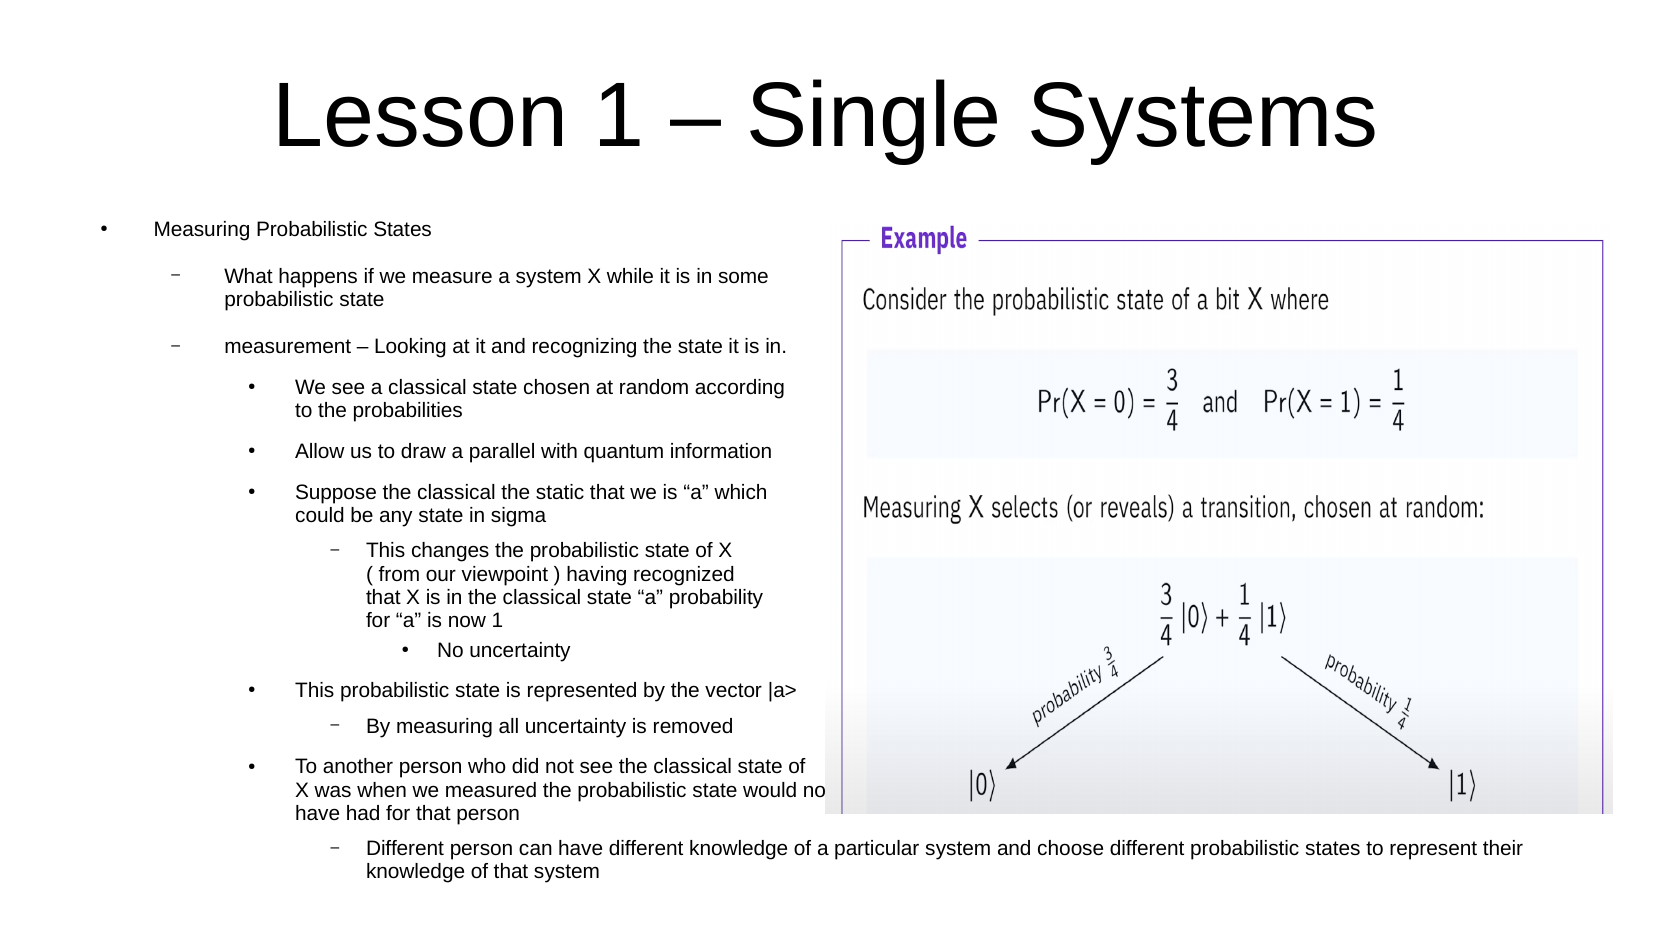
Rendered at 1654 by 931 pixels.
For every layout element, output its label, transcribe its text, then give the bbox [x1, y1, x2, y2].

picture [825, 224, 1613, 814]
title Lesson 1 – Single Systems [82, 37, 1571, 193]
list Measuring Probabilistic States What happens if we measure a system X while it is in some probabilistic state measurement – Looking at it and recognizing the state it is in. We see a classical state chosen at random according to the probabilities Allow us to draw a parallel with quantum information Suppose the classical the static that we is “a” which could be any state in sigma This changes the probabilistic state of X ( from our viewpoint ) having recognized that X is in the classical state “a” probability for “a” is now 1 No uncertainty This probabilistic state is represented by the vector |a> By measuring all uncertainty is removed To another person who did not see the classical state of X was when we measured the probabilistic state would not have had for that person Different person can have different knowledge of a particular system and choose different probabilistic states to represent their knowledge of that system [82, 217, 1613, 901]
